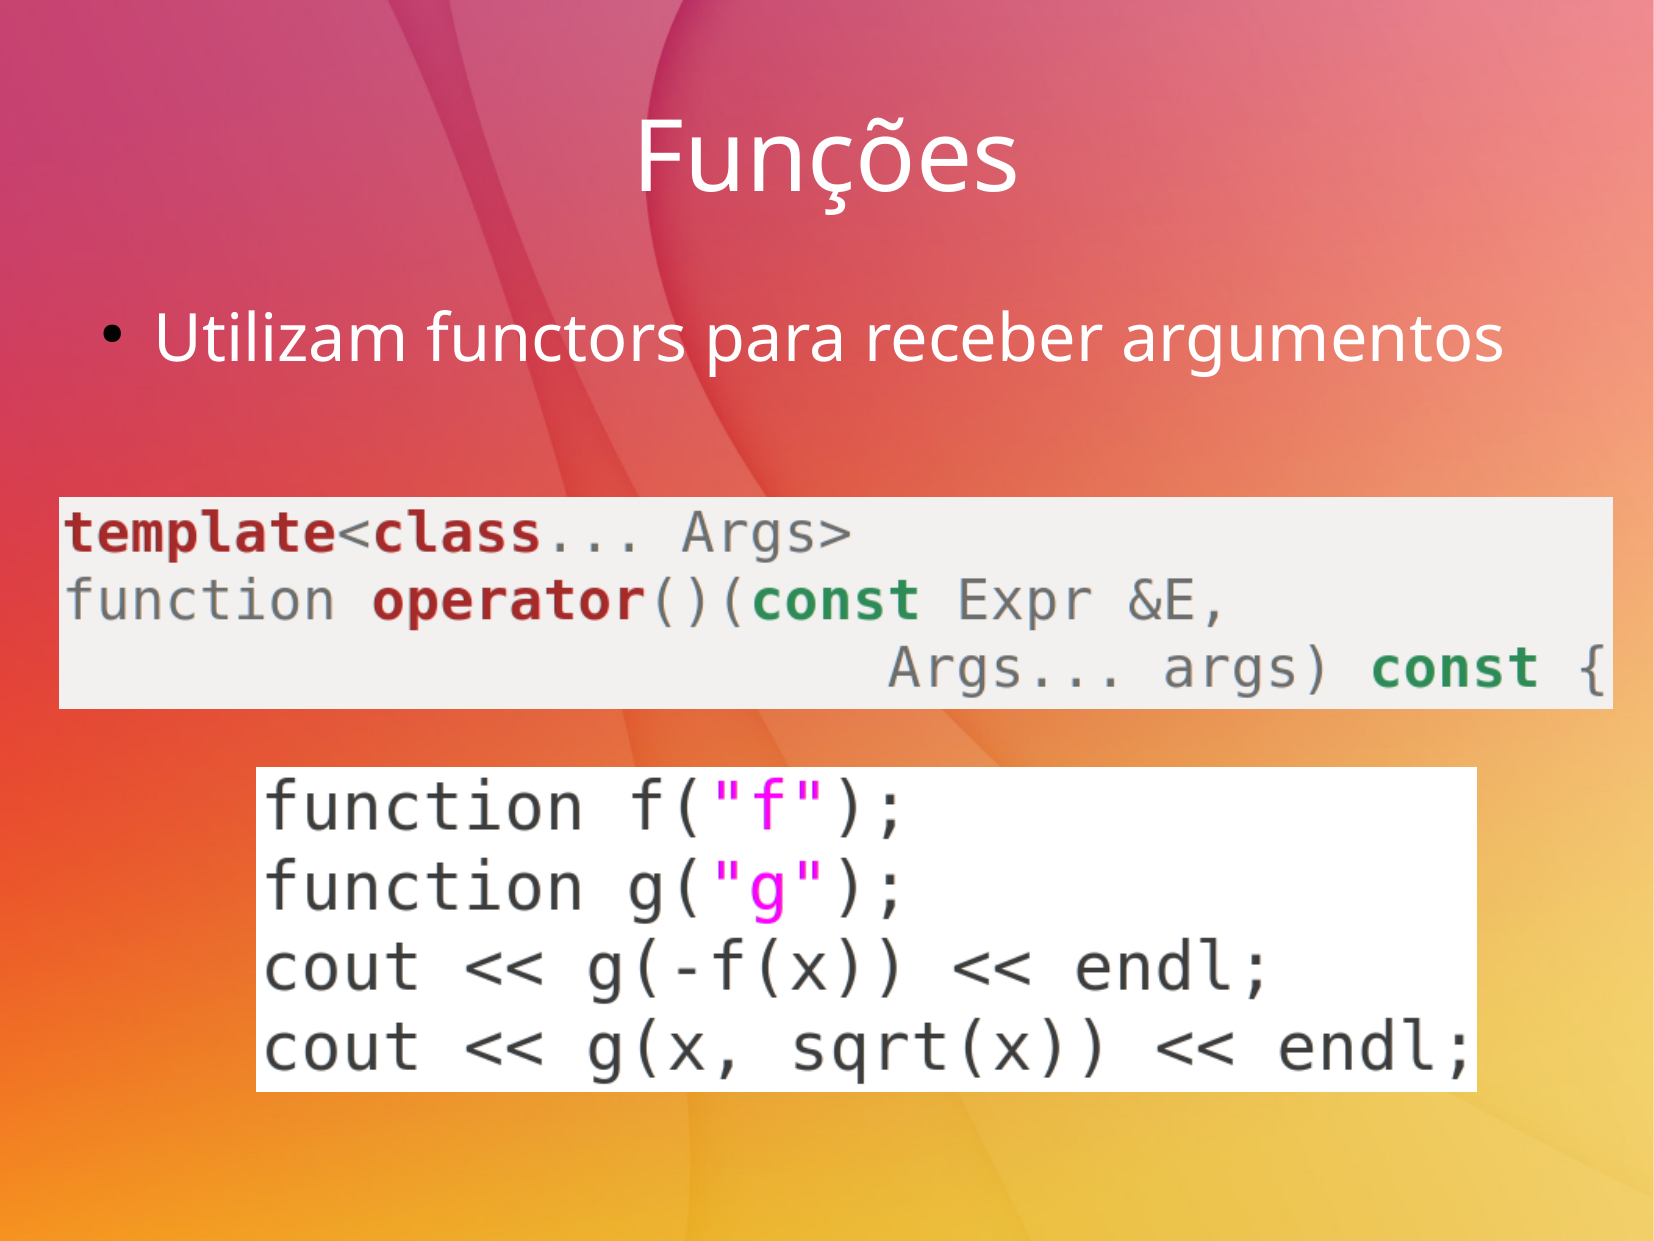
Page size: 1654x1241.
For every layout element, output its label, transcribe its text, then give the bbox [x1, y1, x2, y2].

title Funções [82, 49, 1571, 257]
list Utilizam functors para receber argumentos [82, 290, 1571, 497]
picture [0, 0, 1654, 1241]
list Utilizam functors para receber argumentos [82, 709, 1571, 1010]
